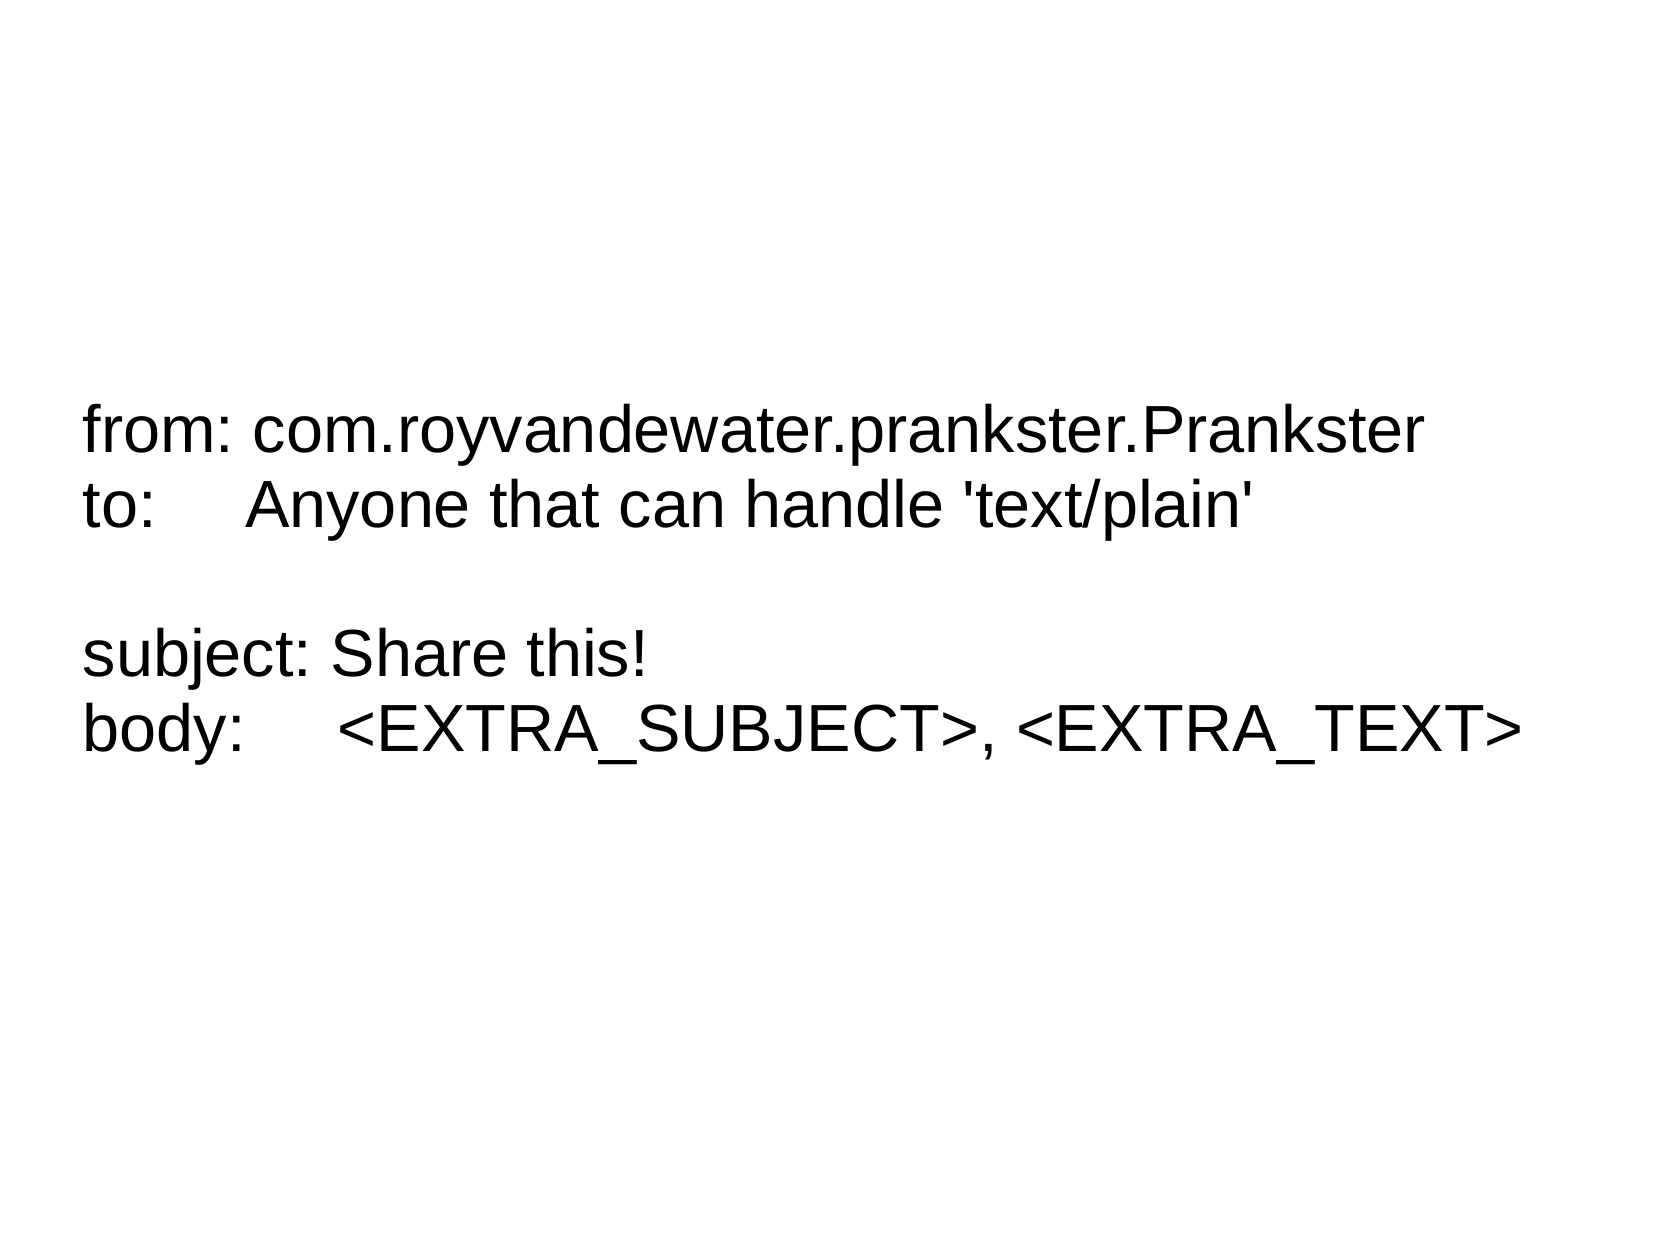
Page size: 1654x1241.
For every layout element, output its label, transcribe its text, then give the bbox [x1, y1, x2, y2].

subtitle from: com.royvandewater.prankster.Prankster to: Anyone that can handle 'text/plain' subject: Share this! body: <EXTRA_SUBJECT>, <EXTRA_TEXT> [82, 56, 1571, 1102]
